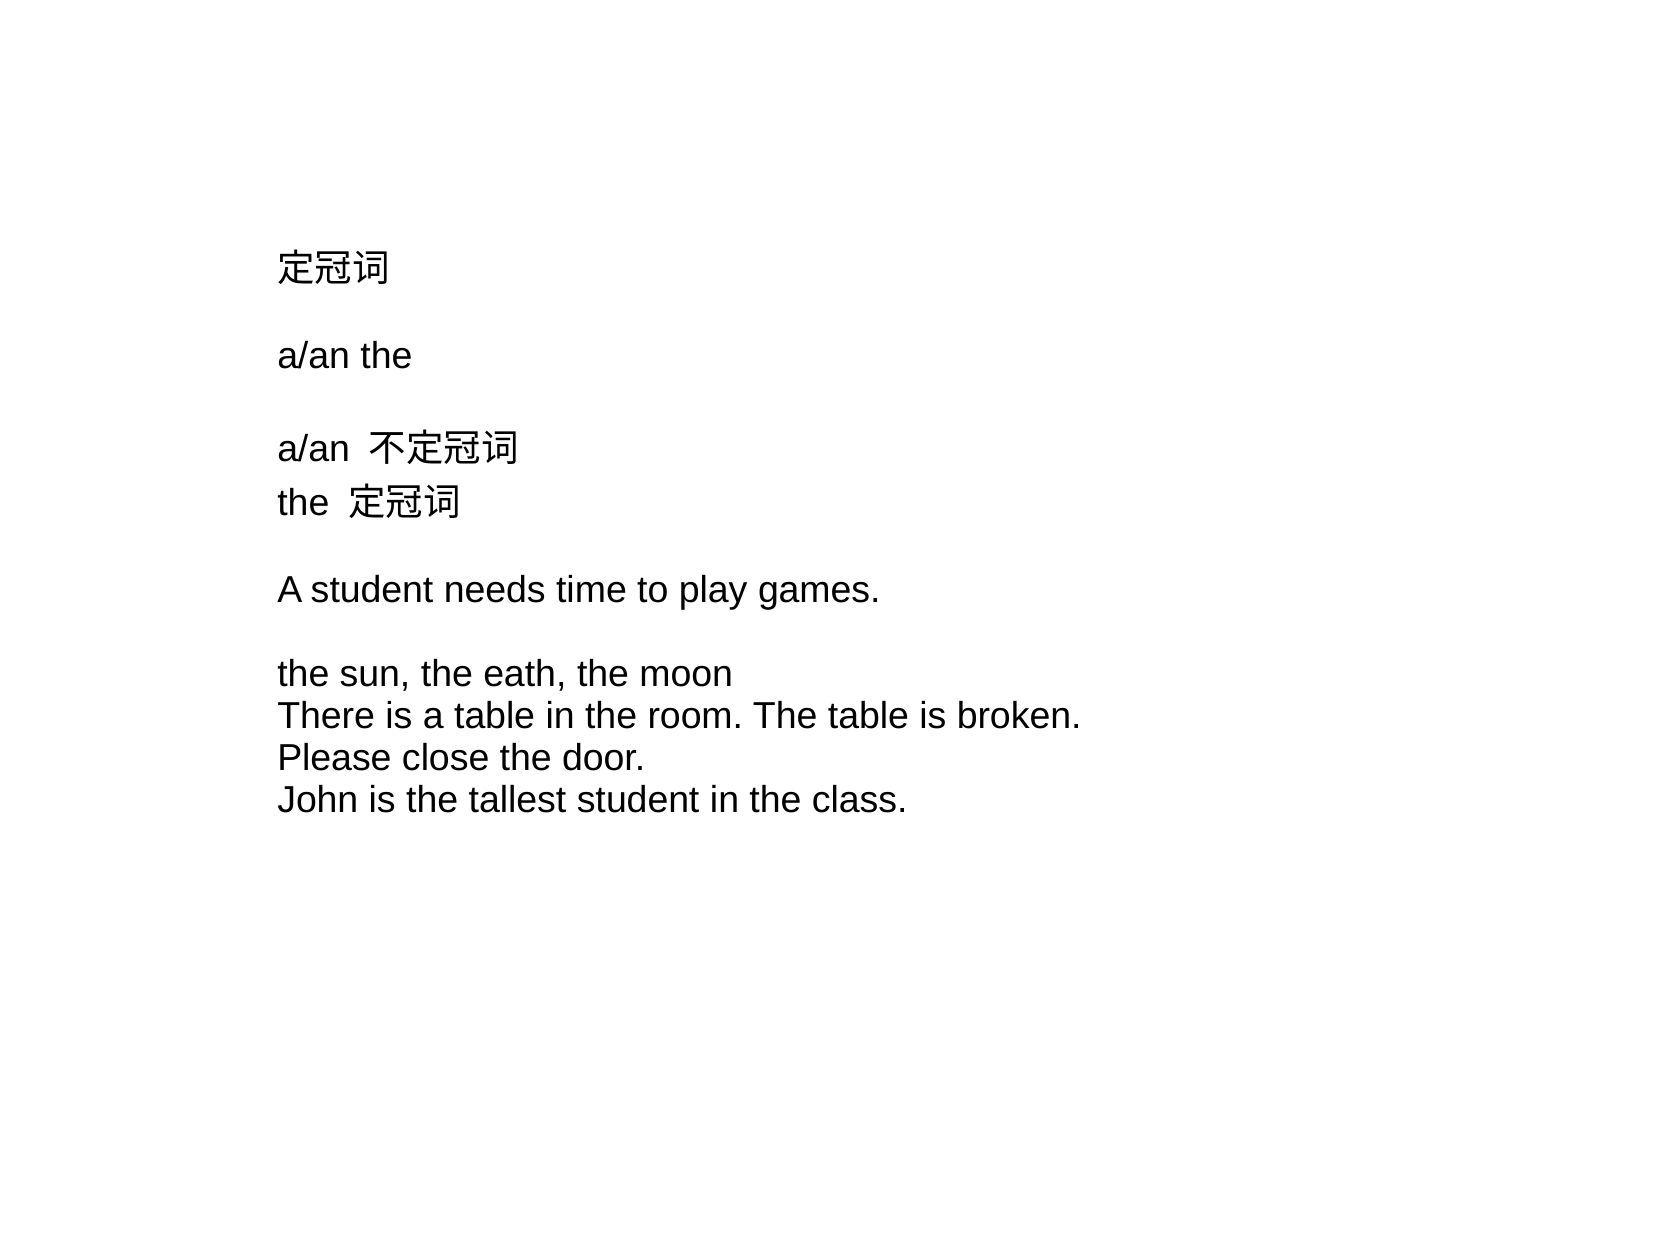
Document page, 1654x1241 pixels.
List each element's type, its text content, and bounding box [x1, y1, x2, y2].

text_box 定冠词 a/an the a/an 不定冠词 the 定冠词 A student needs time to play games. the sun, the eath, the moon There is a table in the room. The table is broken. Please close the door. John is the tallest student in the class. [262, 230, 1098, 919]
